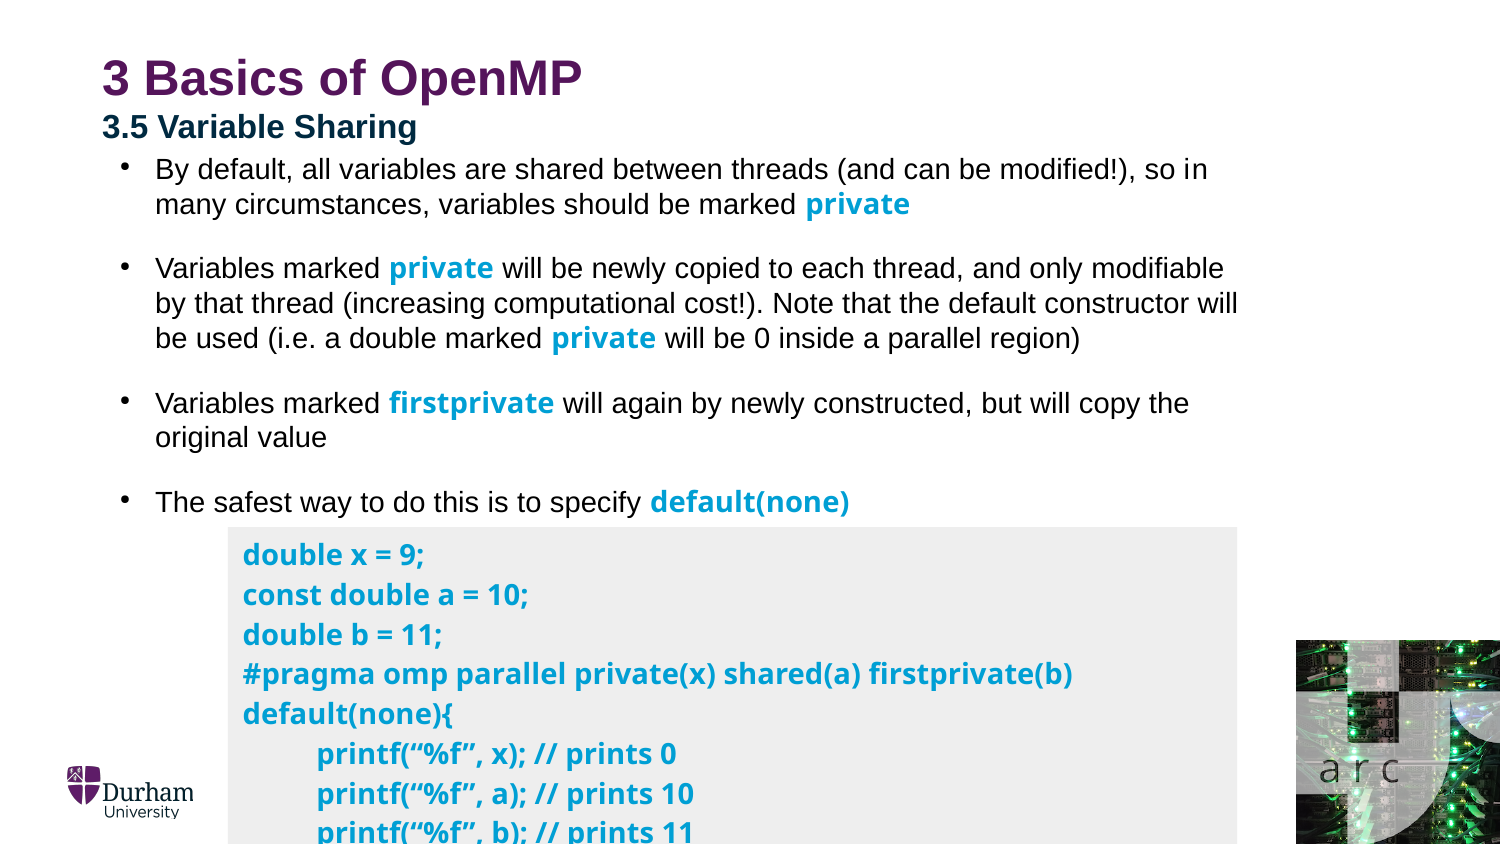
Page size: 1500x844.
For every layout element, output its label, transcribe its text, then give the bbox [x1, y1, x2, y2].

picture [1296, 640, 1500, 844]
list By default, all variables are shared between threads (and can be modified!), so in many circumstances, variables should be marked private Variables marked private will be newly copied to each thread, and only modifiable by that thread (increasing computational cost!). Note that the default constructor will be used (i.e. a double marked private will be 0 inside a parallel region) Variables marked firstprivate will again by newly constructed, but will copy the original value The safest way to do this is to specify default(none) [101, 150, 1264, 284]
text_box double x = 9; const double a = 10; double b = 11; #pragma omp parallel private(x) shared(a) firstprivate(b) default(none){ printf(“%f”, x); // prints 0 printf(“%f”, a); // prints 10 printf(“%f”, b); // prints 11 } [227, 527, 1238, 837]
title 3 Basics of OpenMP 3.5 Variable Sharing [101, 45, 1394, 130]
picture [67, 766, 193, 819]
